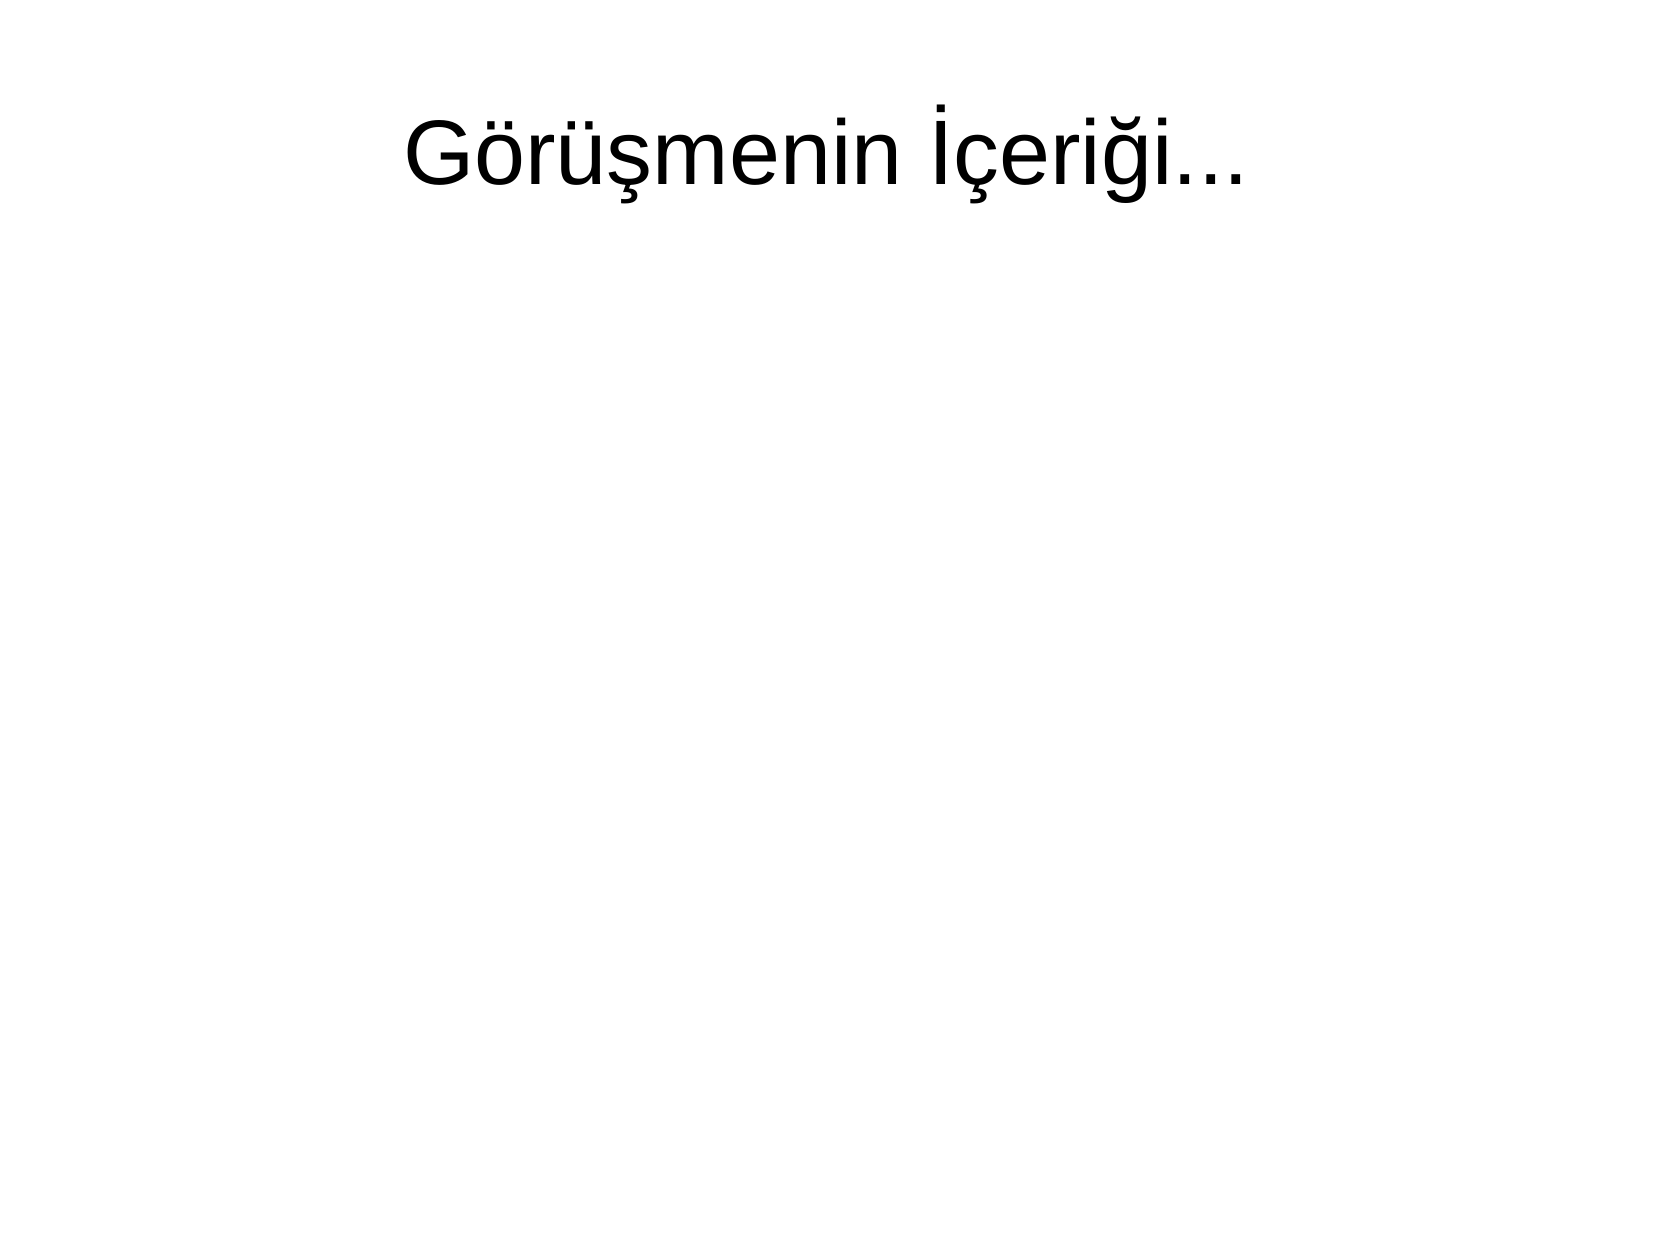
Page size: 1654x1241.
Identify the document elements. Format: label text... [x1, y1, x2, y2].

title Görüşmenin İçeriği... [82, 49, 1571, 257]
